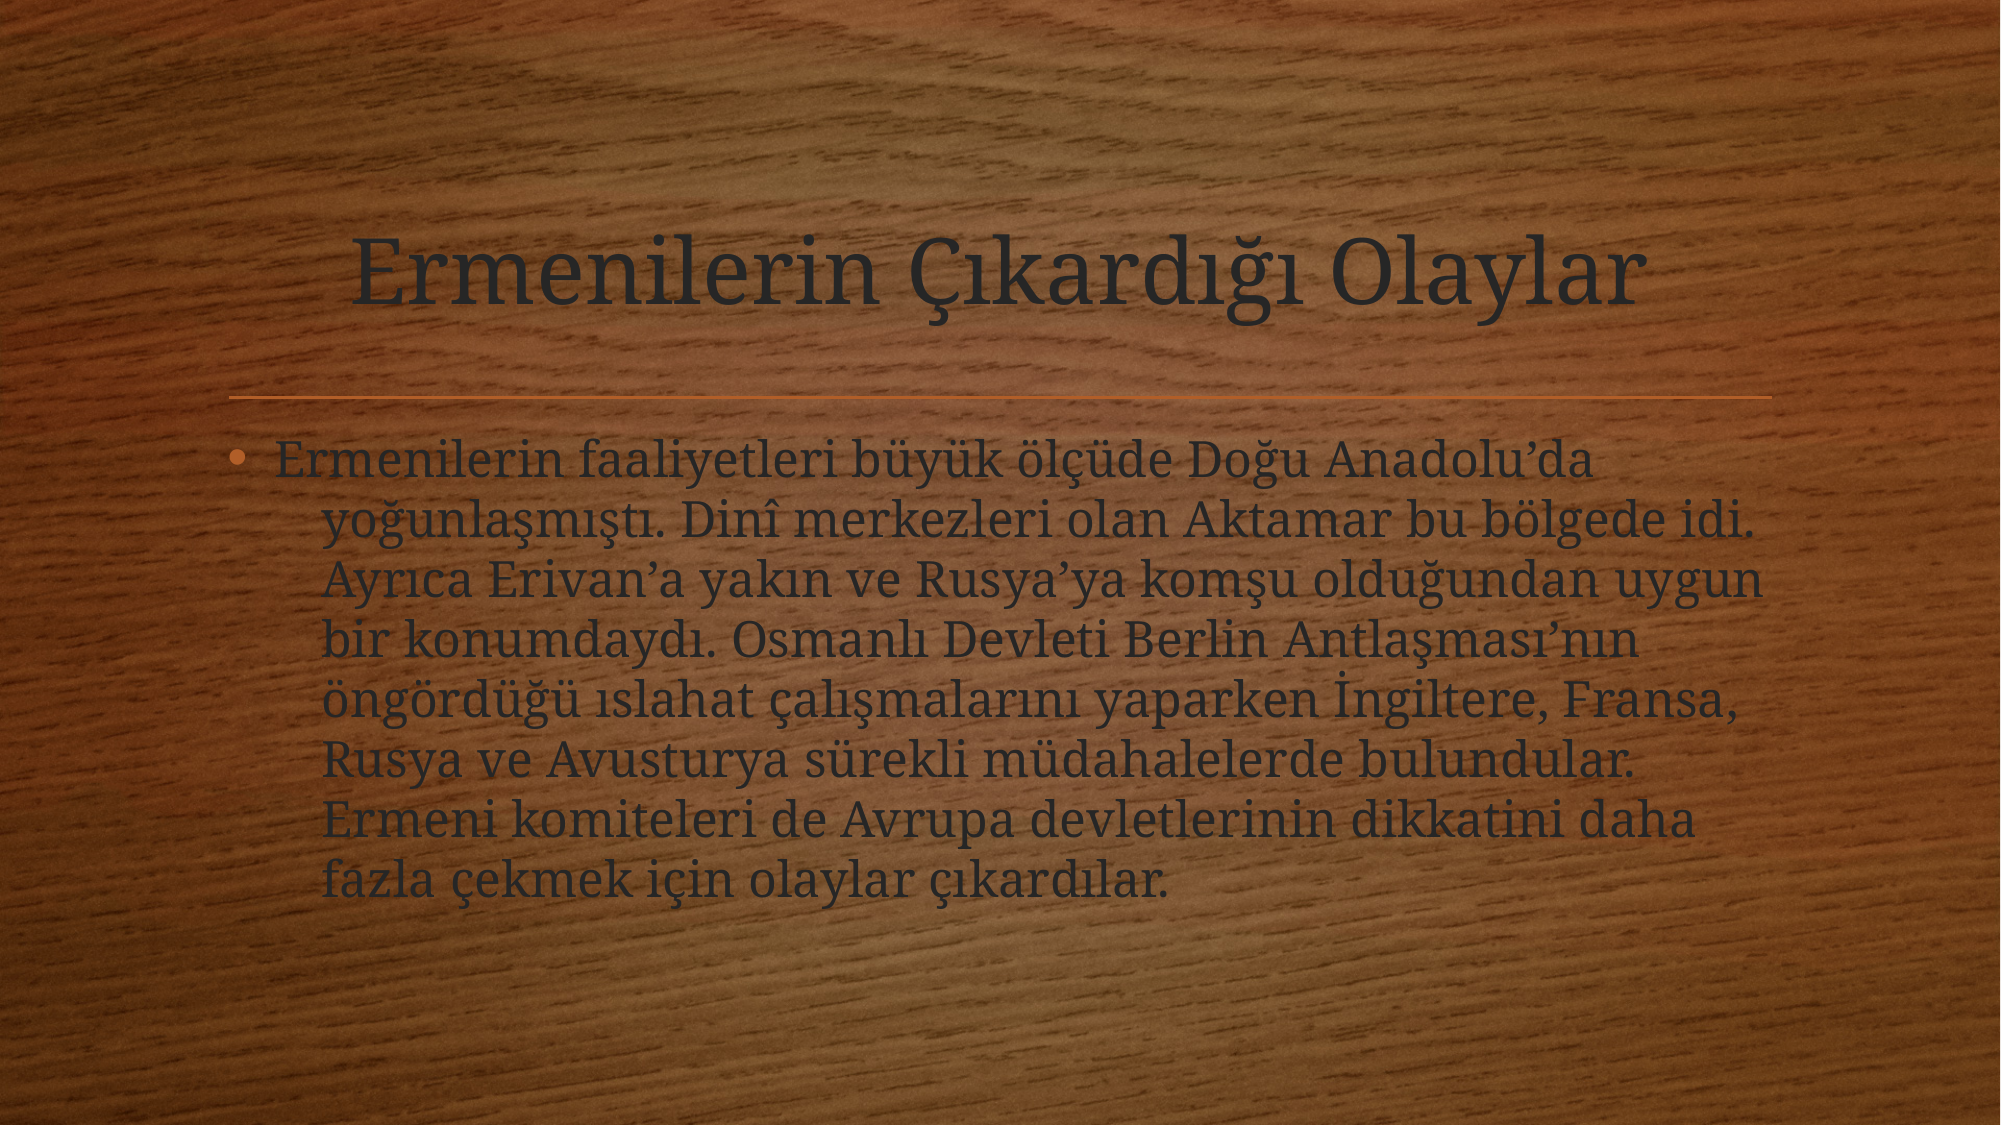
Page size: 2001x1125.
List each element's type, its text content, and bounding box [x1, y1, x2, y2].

title Ermenilerin Çıkardığı Olaylar [212, 161, 1788, 376]
list Ermenilerin faaliyetleri büyük ölçüde Doğu Anadolu’da yoğunlaşmıştı. Dinî merkezleri olan Aktamar bu bölgede idi. Ayrıca Erivan’a yakın ve Rusya’ya komşu olduğundan uygun bir konumdaydı. Osmanlı Devleti Berlin Antlaşması’nın öngördüğü ıslahat çalışmalarını yaparken İngiltere, Fransa, Rusya ve Avusturya sürekli müdahalelerde bulundular. Ermeni komiteleri de Avrupa devletlerinin dikkatini daha fazla çekmek için olaylar çıkardılar. [212, 419, 1788, 964]
